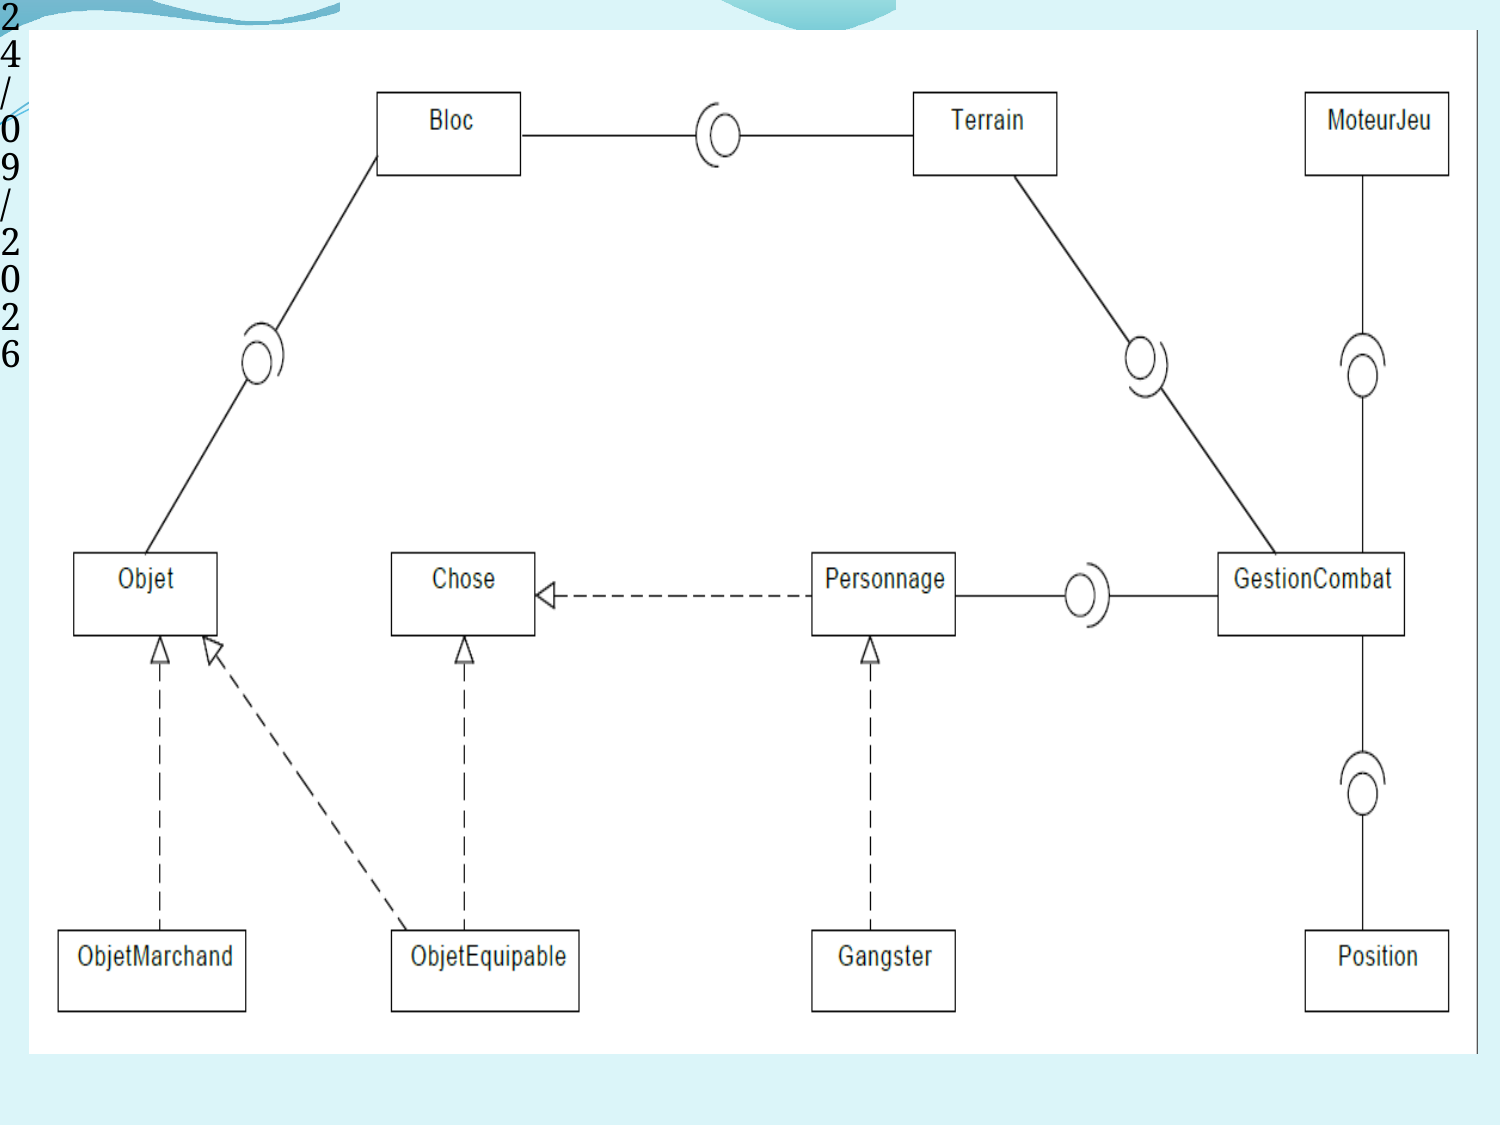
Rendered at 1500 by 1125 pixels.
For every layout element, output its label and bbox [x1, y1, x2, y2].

picture [29, 30, 1478, 1054]
